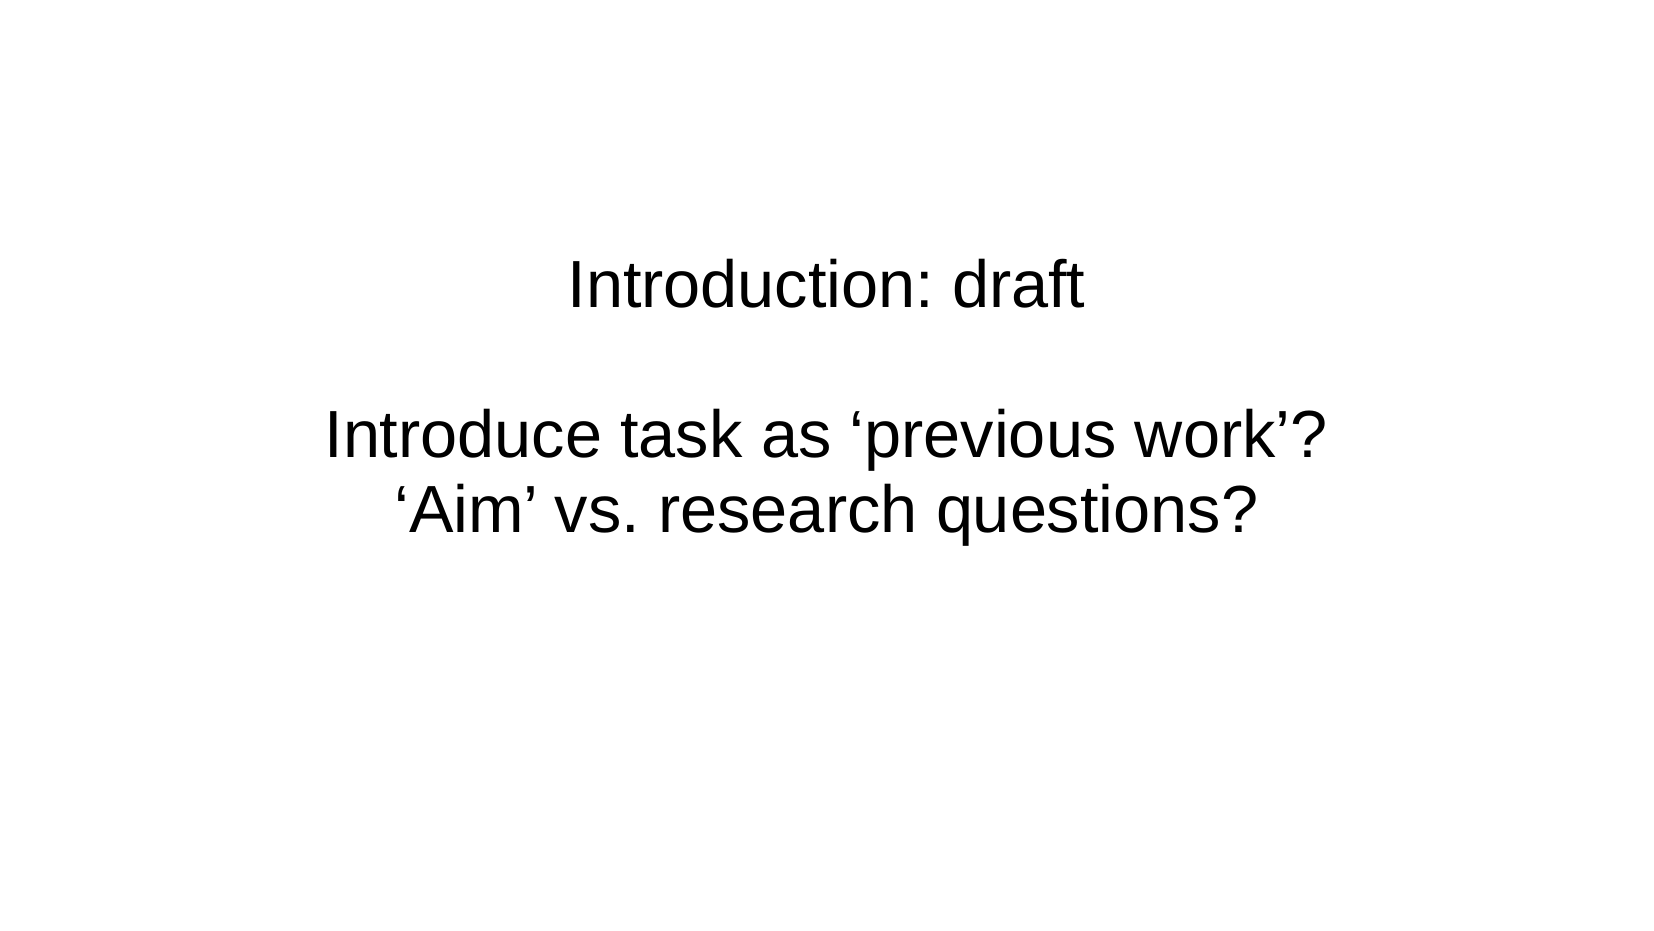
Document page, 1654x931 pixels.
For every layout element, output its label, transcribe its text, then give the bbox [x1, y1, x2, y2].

subtitle Introduction: draft Introduce task as ‘previous work’? ‘Aim’ vs. research questions? [82, 37, 1571, 757]
